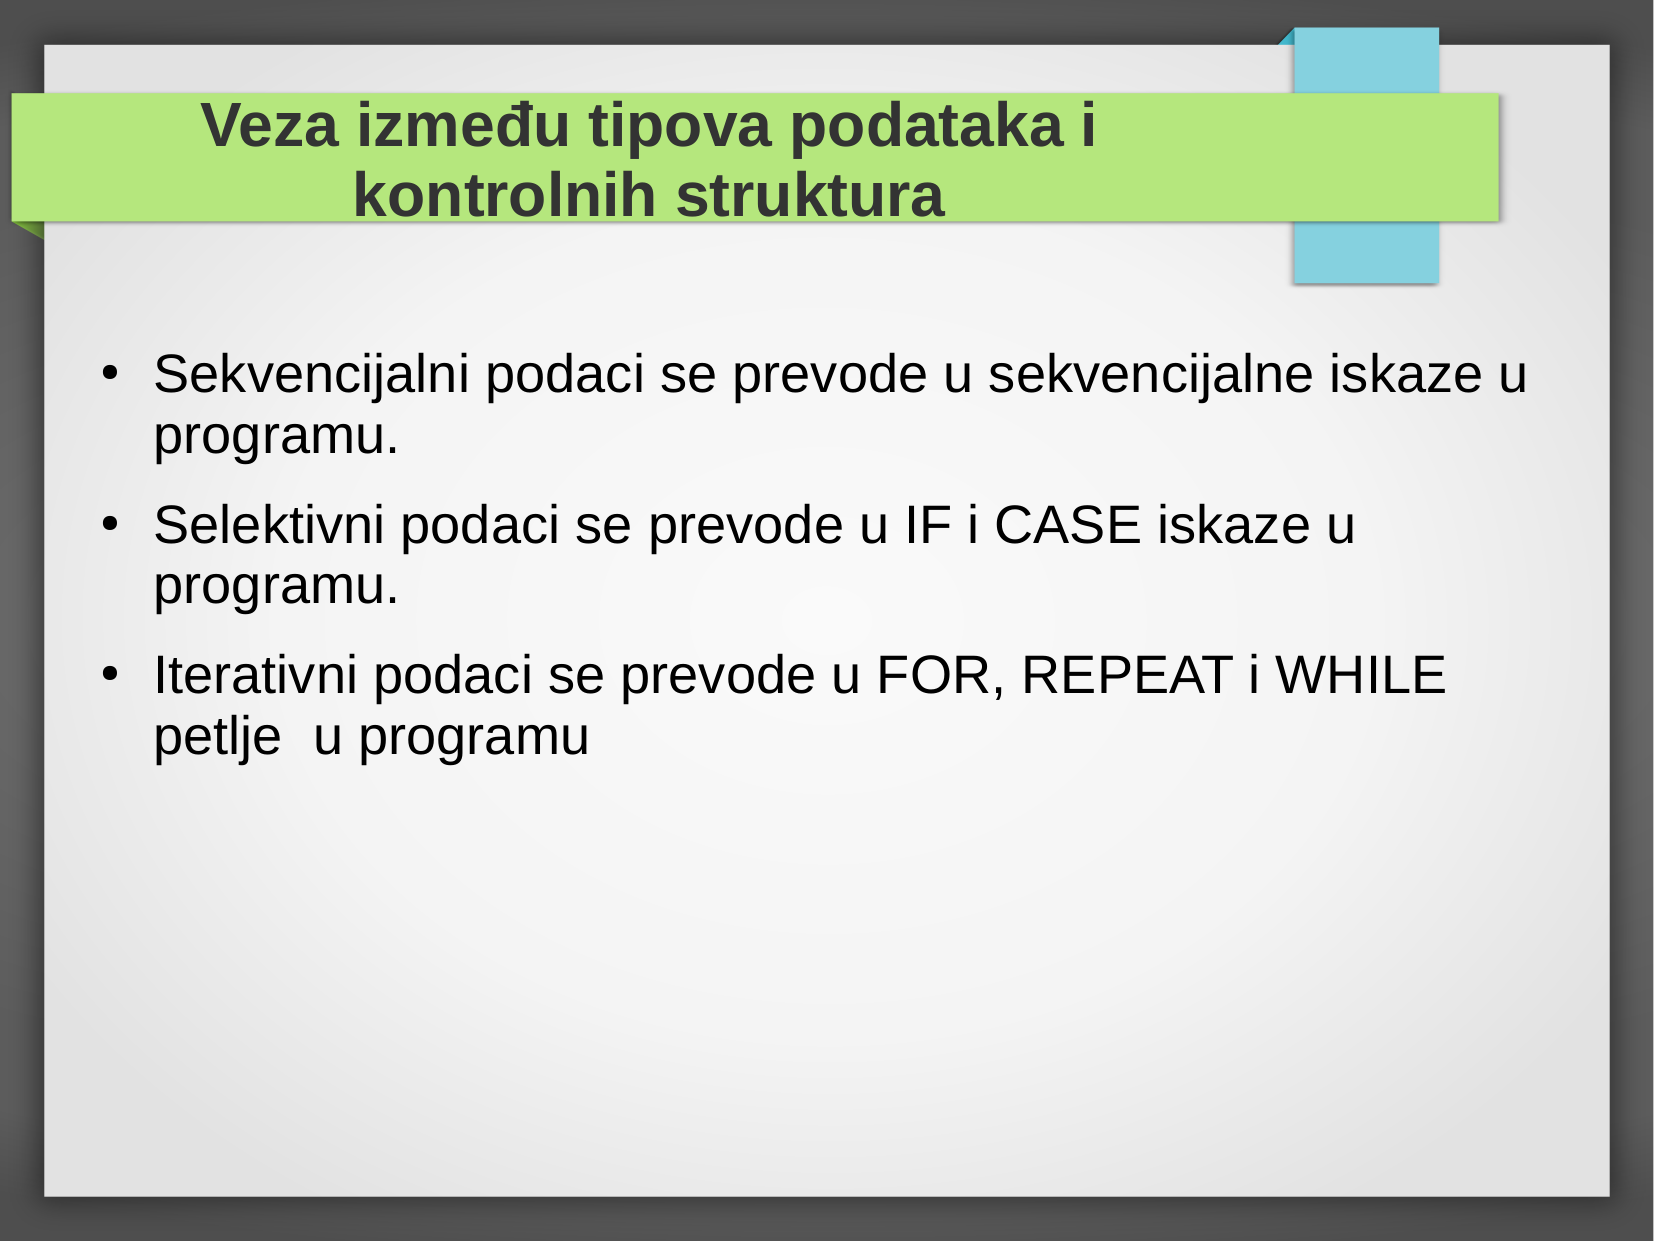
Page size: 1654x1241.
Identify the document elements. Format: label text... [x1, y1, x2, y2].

list Sekvencijalni podaci se prevode u sekvencijalne iskaze u programu. Selektivni podaci se prevode u IF i CASE iskaze u programu. Iterativni podaci se prevode u FOR, REPEAT i WHILE petlje u programu [82, 343, 1538, 1063]
picture [0, 0, 1654, 1241]
title Veza između tipova podataka i kontrolnih struktura [70, 89, 1229, 230]
